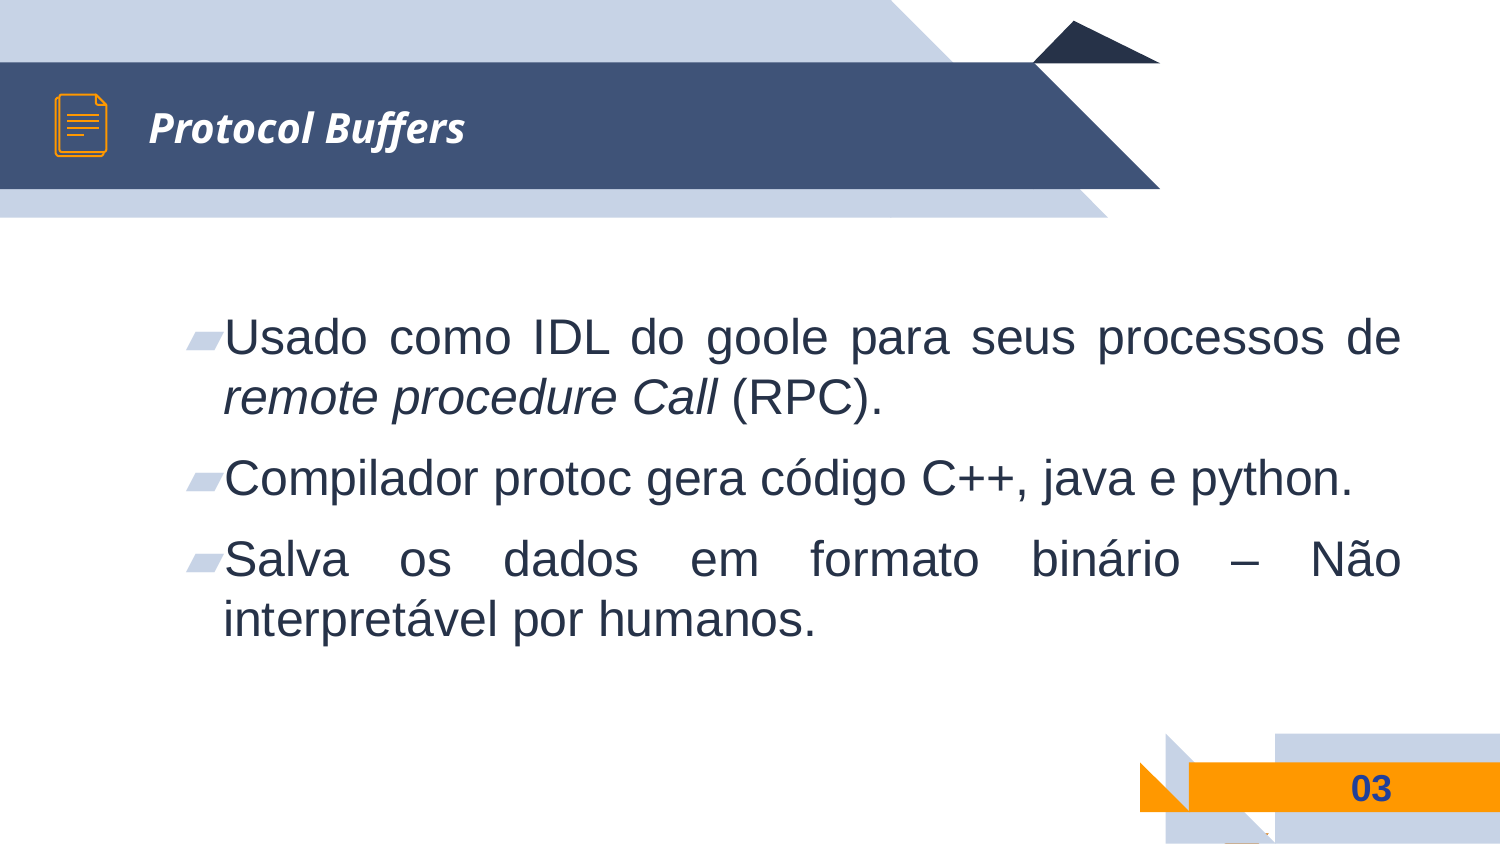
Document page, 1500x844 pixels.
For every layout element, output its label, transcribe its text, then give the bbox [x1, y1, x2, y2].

text_box 03 [1249, 760, 1494, 813]
text_box Protocol Buffers [133, 64, 1035, 190]
text_box Usado como IDL do goole para seus processos de remote procedure Call (RPC). Compilador protoc gera código C++, java e python. Salva os dados em formato binário – Não interpretável por humanos. [133, 217, 1418, 734]
